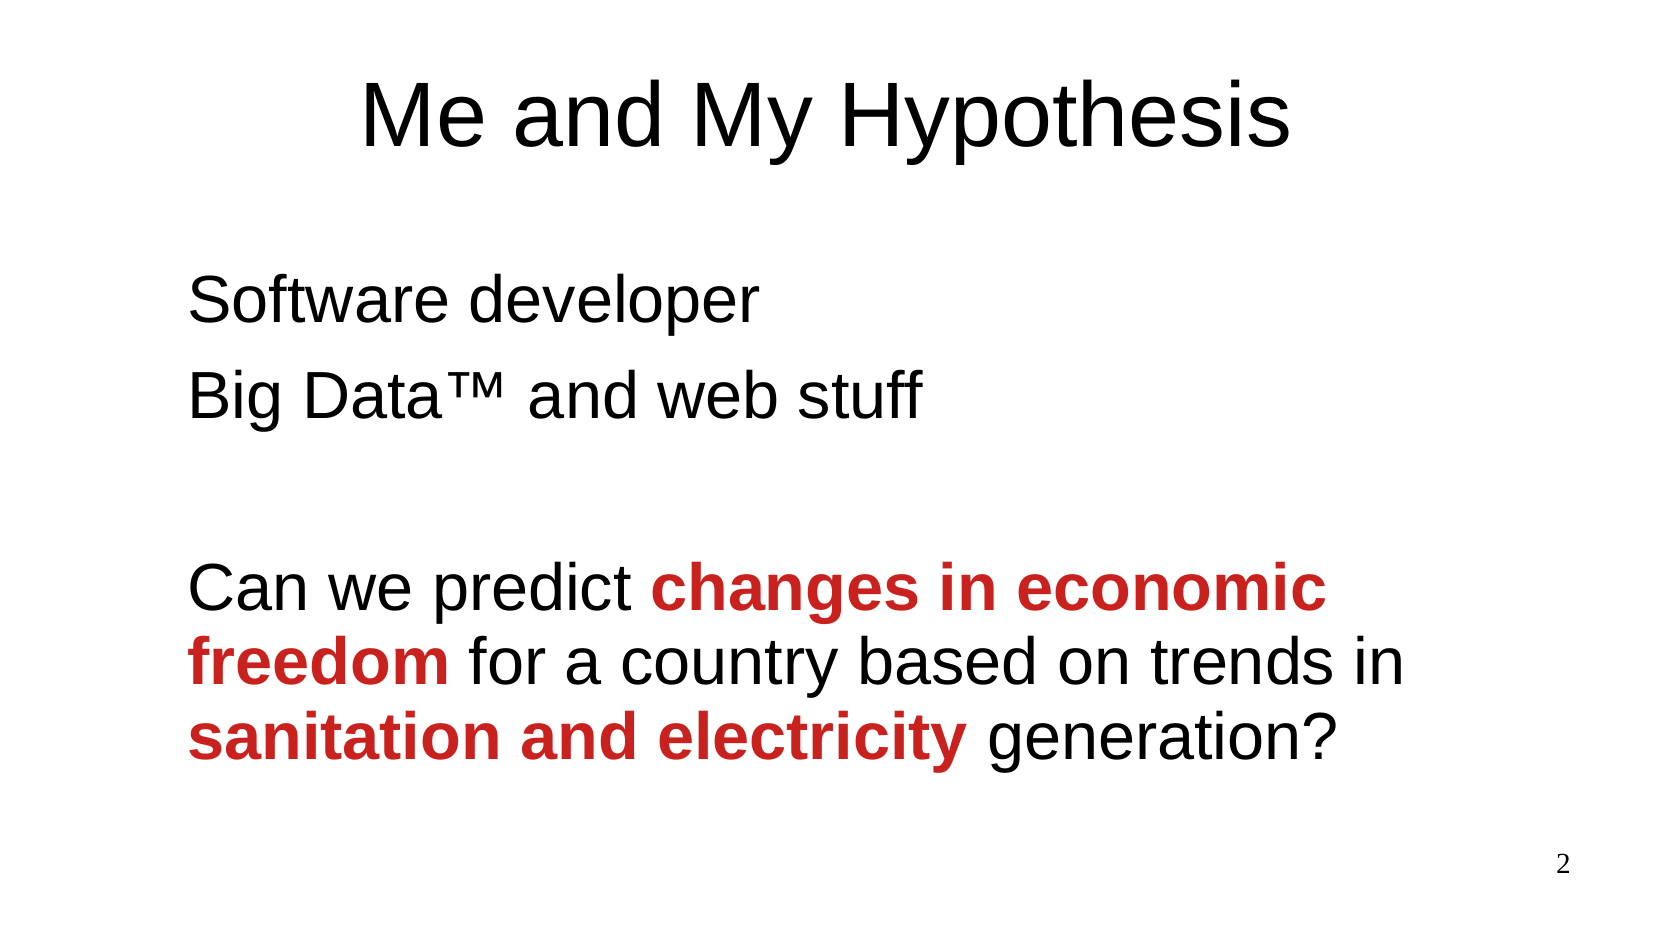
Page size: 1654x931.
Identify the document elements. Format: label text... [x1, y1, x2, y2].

title Me and My Hypothesis [82, 37, 1571, 193]
subtitle Software developer Big Data™ and web stuff Can we predict changes in economic freedom for a country based on trends in sanitation and electricity generation? [187, 262, 1571, 775]
